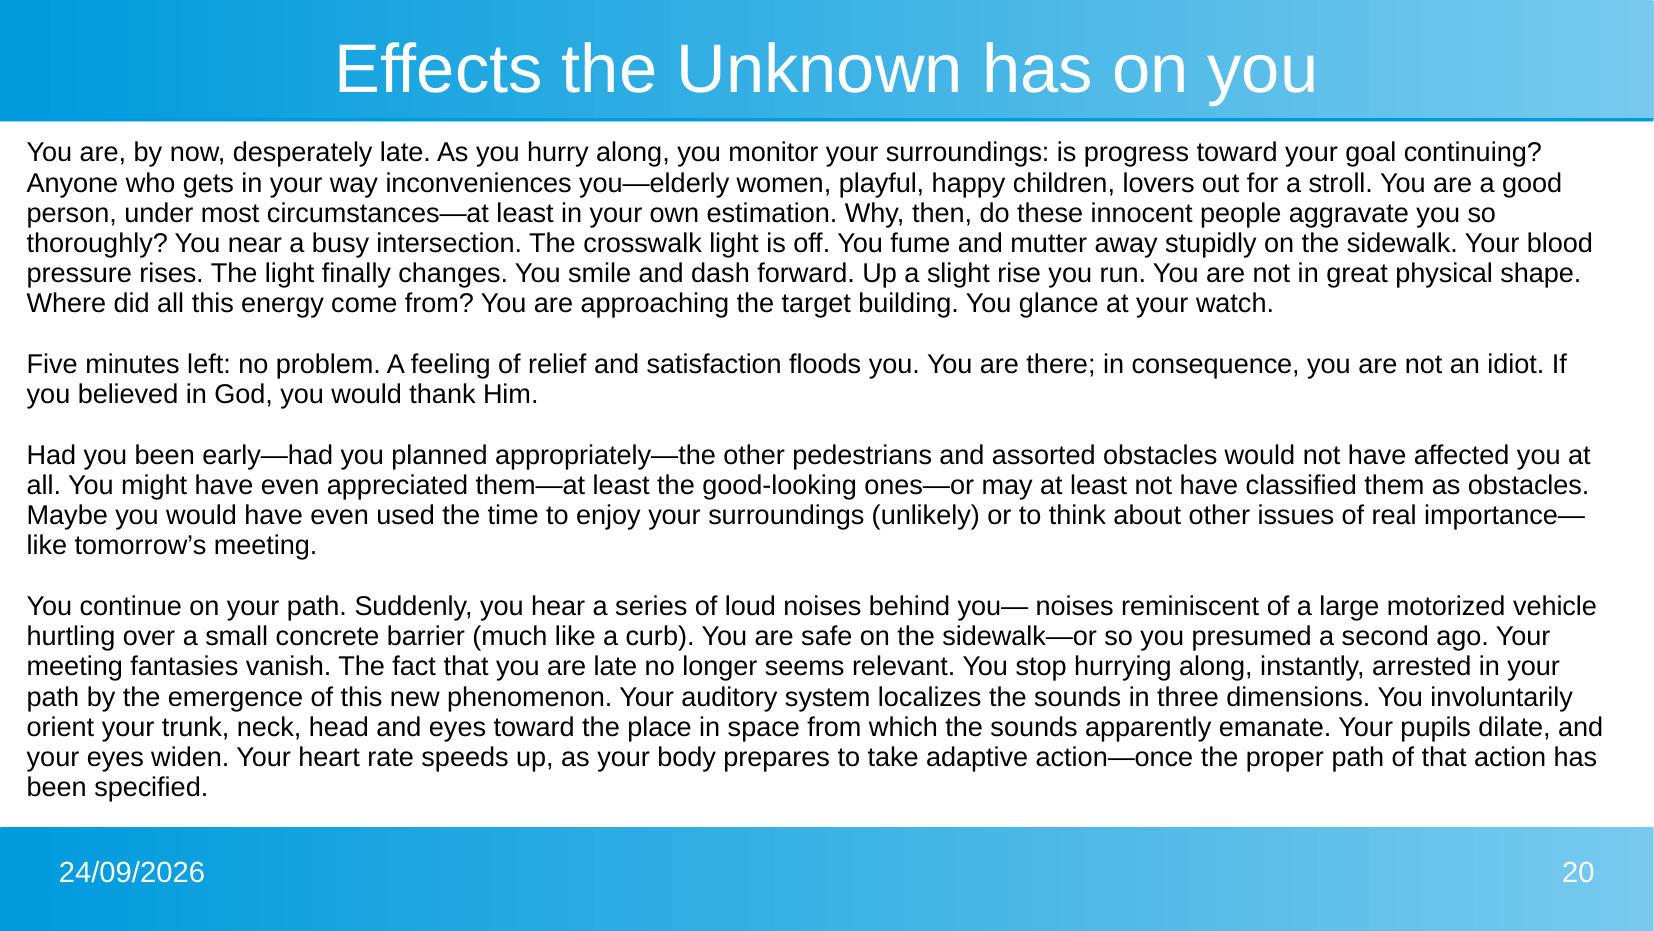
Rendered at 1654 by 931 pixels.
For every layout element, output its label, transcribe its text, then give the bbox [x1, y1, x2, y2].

title Effects the Unknown has on you [59, 29, 1595, 108]
text_box You are, by now, desperately late. As you hurry along, you monitor your surroundings: is progress toward your goal continuing? Anyone who gets in your way inconveniences you—elderly women, playful, happy children, lovers out for a stroll. You are a good person, under most circumstances—at least in your own estimation. Why, then, do these innocent people aggravate you so thoroughly? You near a busy intersection. The crosswalk light is off. You fume and mutter away stupidly on the sidewalk. Your blood pressure rises. The light finally changes. You smile and dash forward. Up a slight rise you run. You are not in great physical shape. Where did all this energy come from? You are approaching the target building. You glance at your watch. Five minutes left: no problem. A feeling of relief and satisfaction floods you. You are there; in consequence, you are not an idiot. If you believed in God, you would thank Him. Had you been early—had you planned appropriately—the other pedestrians and assorted obstacles would not have affected you at all. You might have even appreciated them—at least the good-looking ones—or may at least not have classified them as obstacles. Maybe you would have even used the time to enjoy your surroundings (unlikely) or to think about other issues of real importance—like tomorrow’s meeting. You continue on your path. Suddenly, you hear a series of loud noises behind you— noises reminiscent of a large motorized vehicle hurtling over a small concrete barrier (much like a curb). You are safe on the sidewalk—or so you presumed a second ago. Your meeting fantasies vanish. The fact that you are late no longer seems relevant. You stop hurrying along, instantly, arrested in your path by the emergence of this new phenomenon. Your auditory system localizes the sounds in three dimensions. You involuntarily orient your trunk, neck, head and eyes toward the place in space from which the sounds apparently emanate. Your pupils dilate, and your eyes widen. Your heart rate speeds up, as your body prepares to take adaptive action—once the proper path of that action has been specified. [11, 129, 1625, 871]
